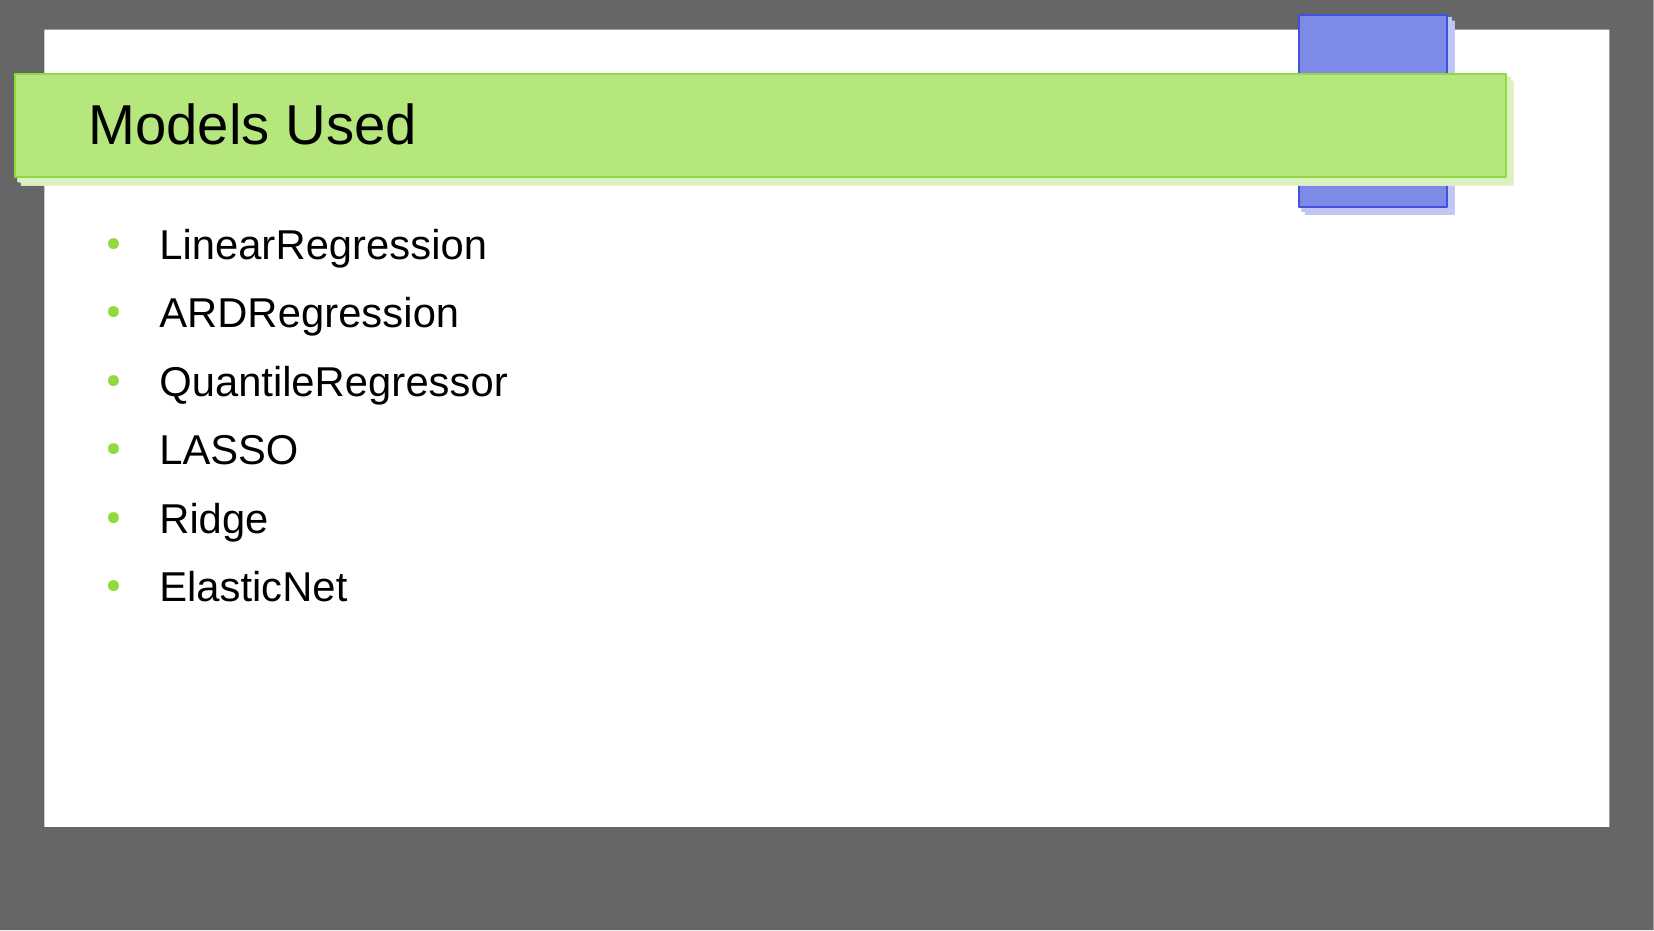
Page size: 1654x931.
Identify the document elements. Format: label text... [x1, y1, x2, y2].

title Models Used [88, 73, 1506, 178]
list LinearRegression ARDRegression QuantileRegressor LASSO Ridge ElasticNet [88, 221, 1565, 813]
